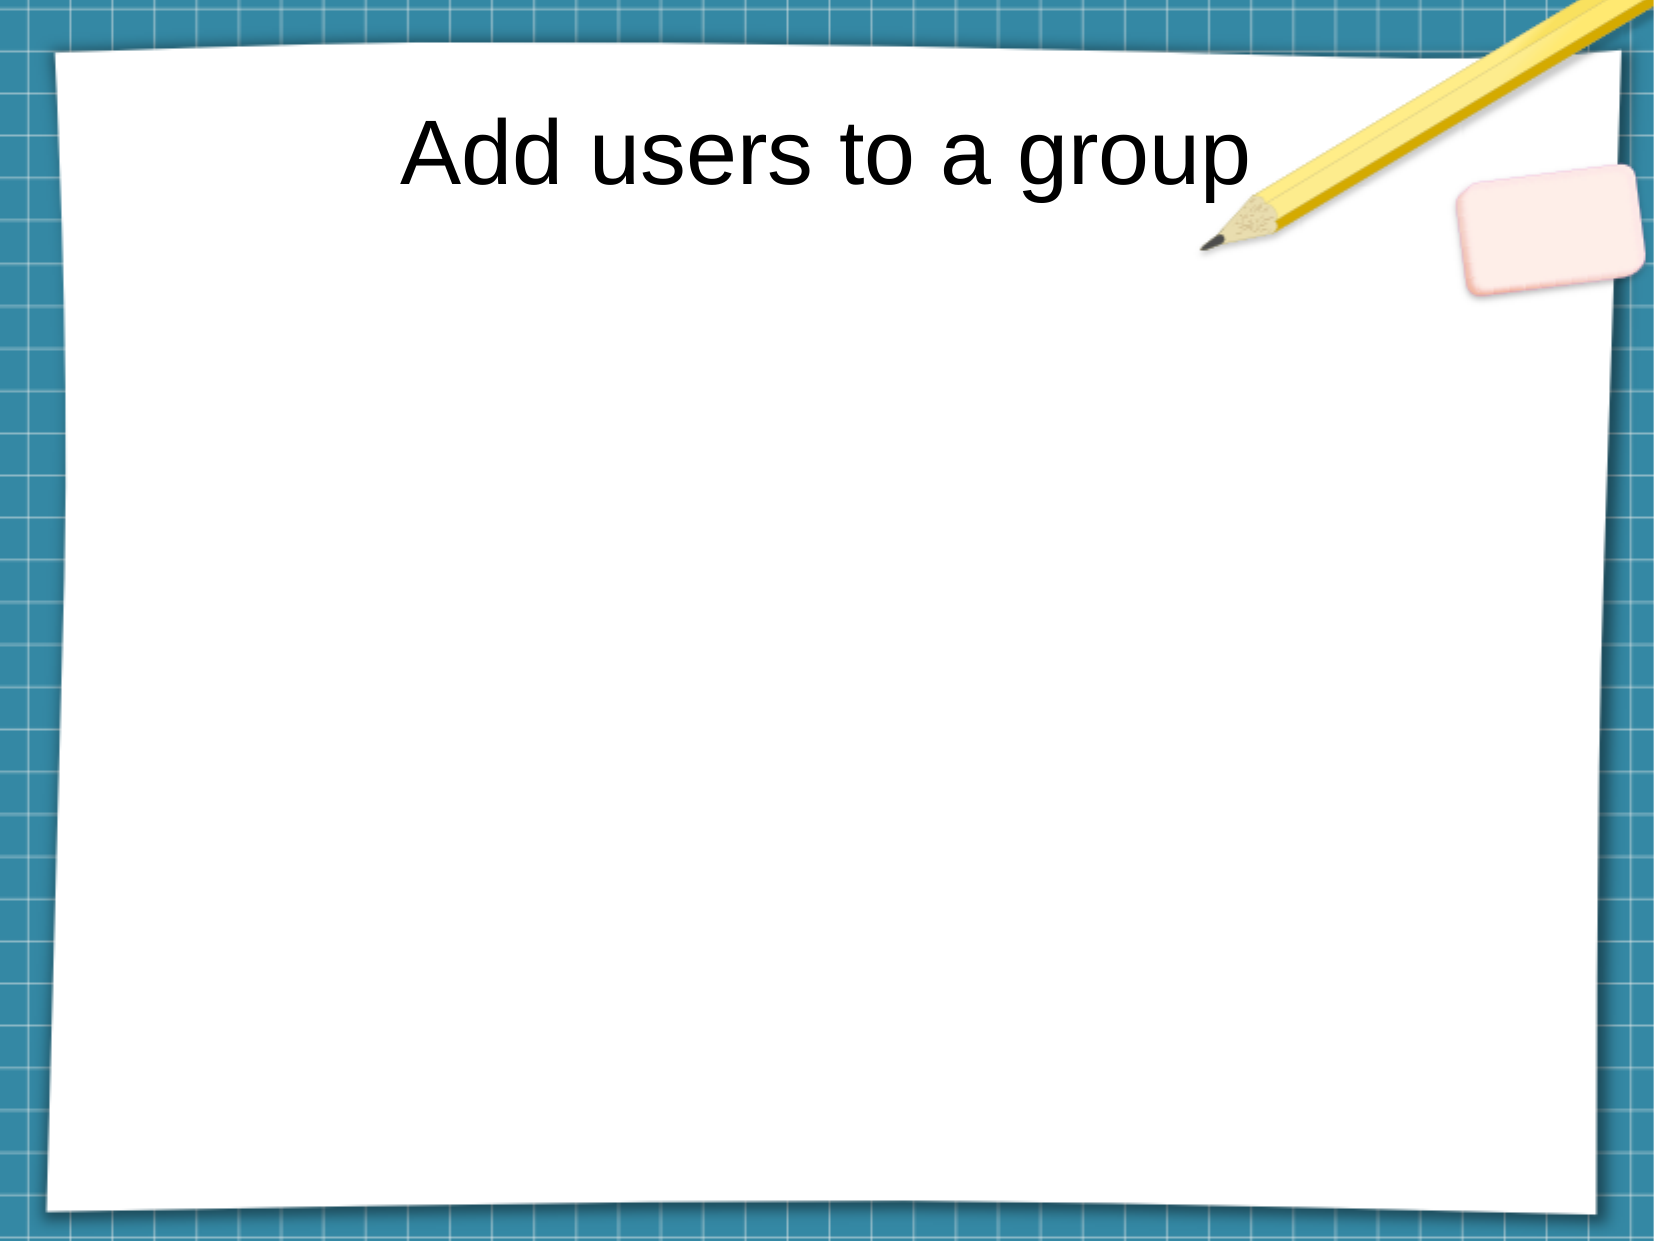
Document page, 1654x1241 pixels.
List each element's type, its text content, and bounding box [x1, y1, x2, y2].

title Add users to a group [82, 49, 1571, 257]
picture [0, 0, 1654, 1241]
